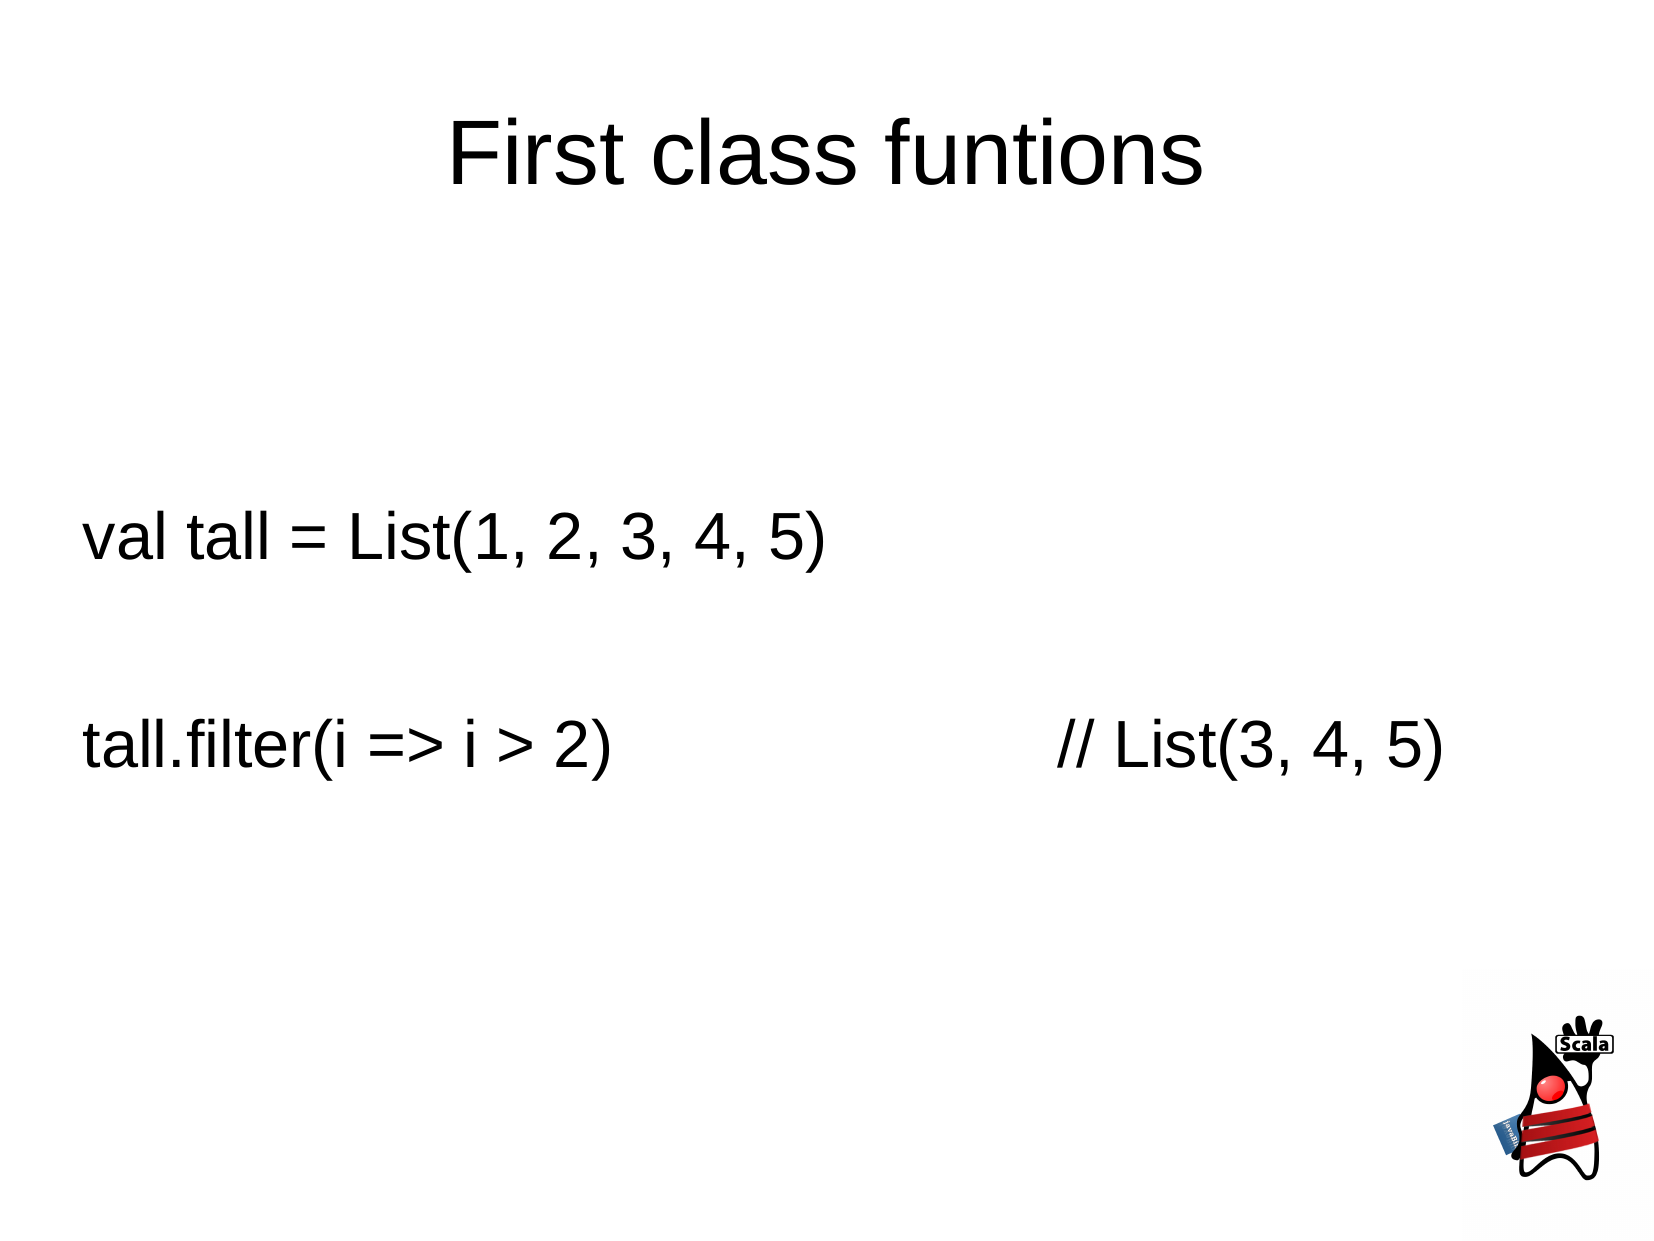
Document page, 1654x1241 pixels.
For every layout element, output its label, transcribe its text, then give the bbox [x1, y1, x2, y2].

list val tall = List(1, 2, 3, 4, 5) tall.filter(i => i > 2) // List(3, 4, 5) [82, 290, 1571, 1109]
picture [1462, 969, 1654, 1241]
title First class funtions [82, 49, 1571, 257]
